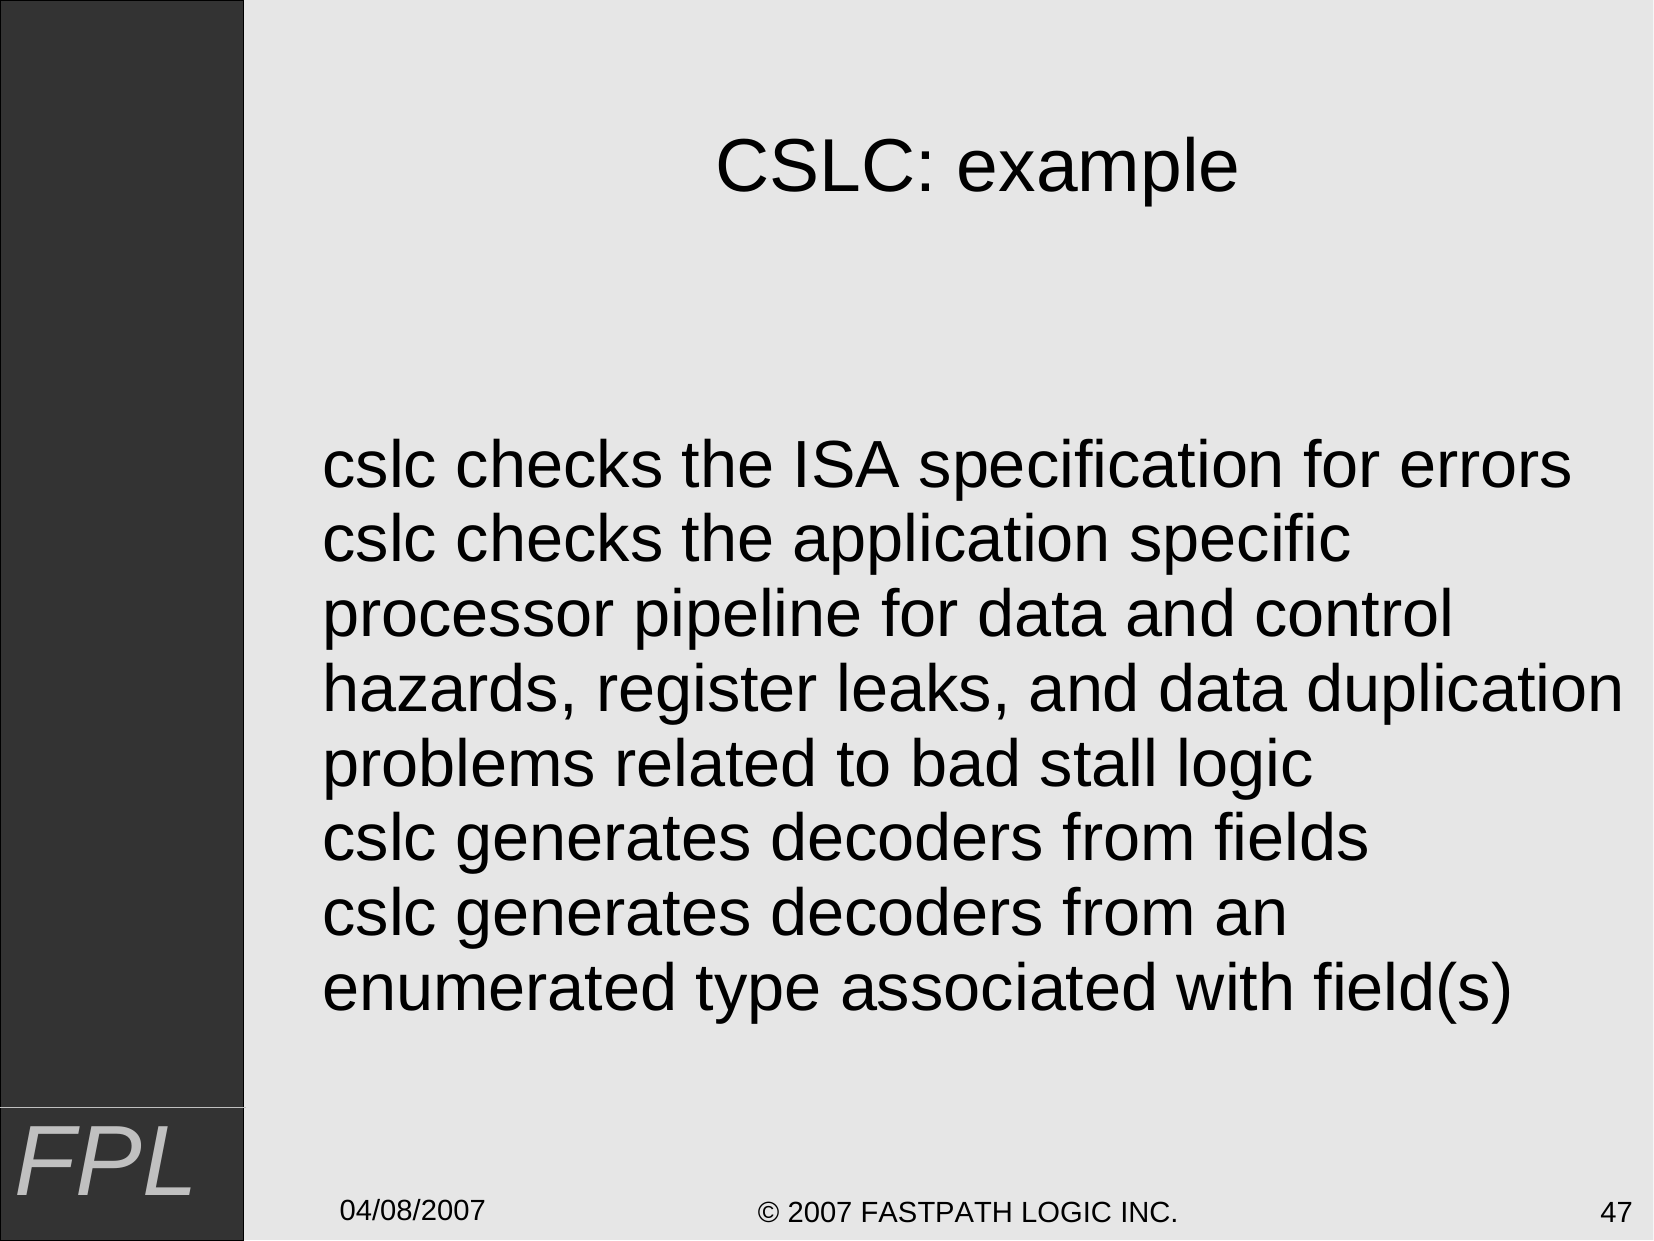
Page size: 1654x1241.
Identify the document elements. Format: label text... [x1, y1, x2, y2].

subtitle cslc checks the ISA specification for errors cslc checks the application specific processor pipeline for data and control hazards, register leaks, and data duplication problems related to bad stall logic cslc generates decoders from fields cslc generates decoders from an enumerated type associated with field(s) [322, 272, 1635, 1179]
title CSLC: example [427, 57, 1530, 272]
